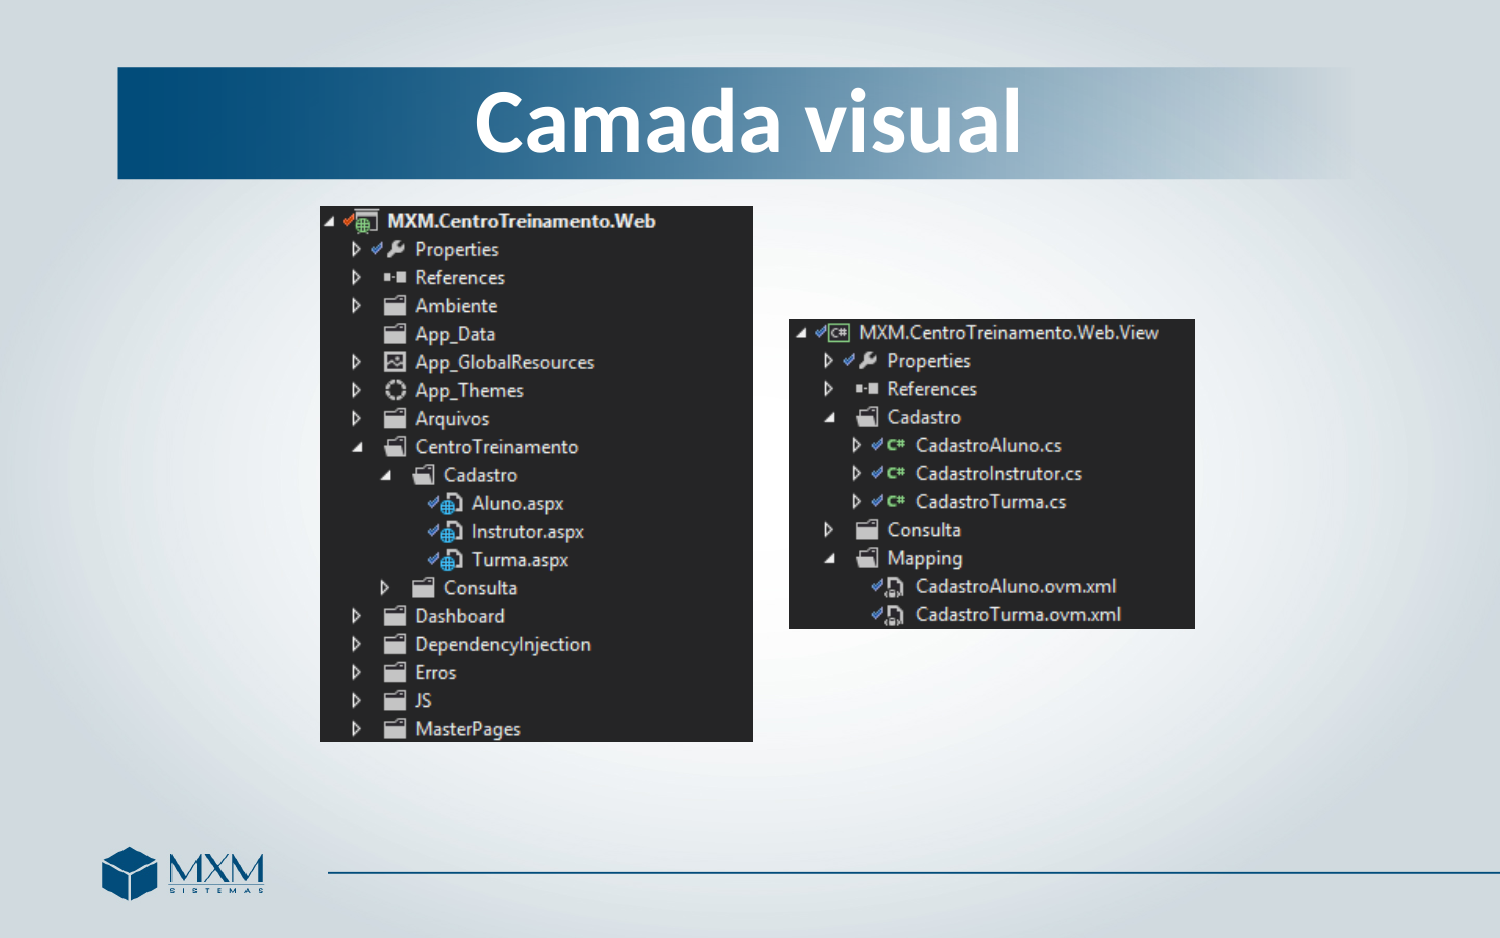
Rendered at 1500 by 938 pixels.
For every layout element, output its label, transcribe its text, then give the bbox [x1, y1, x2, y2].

title Camada visual [75, 0, 1426, 234]
picture [789, 319, 1195, 629]
picture [320, 206, 753, 742]
